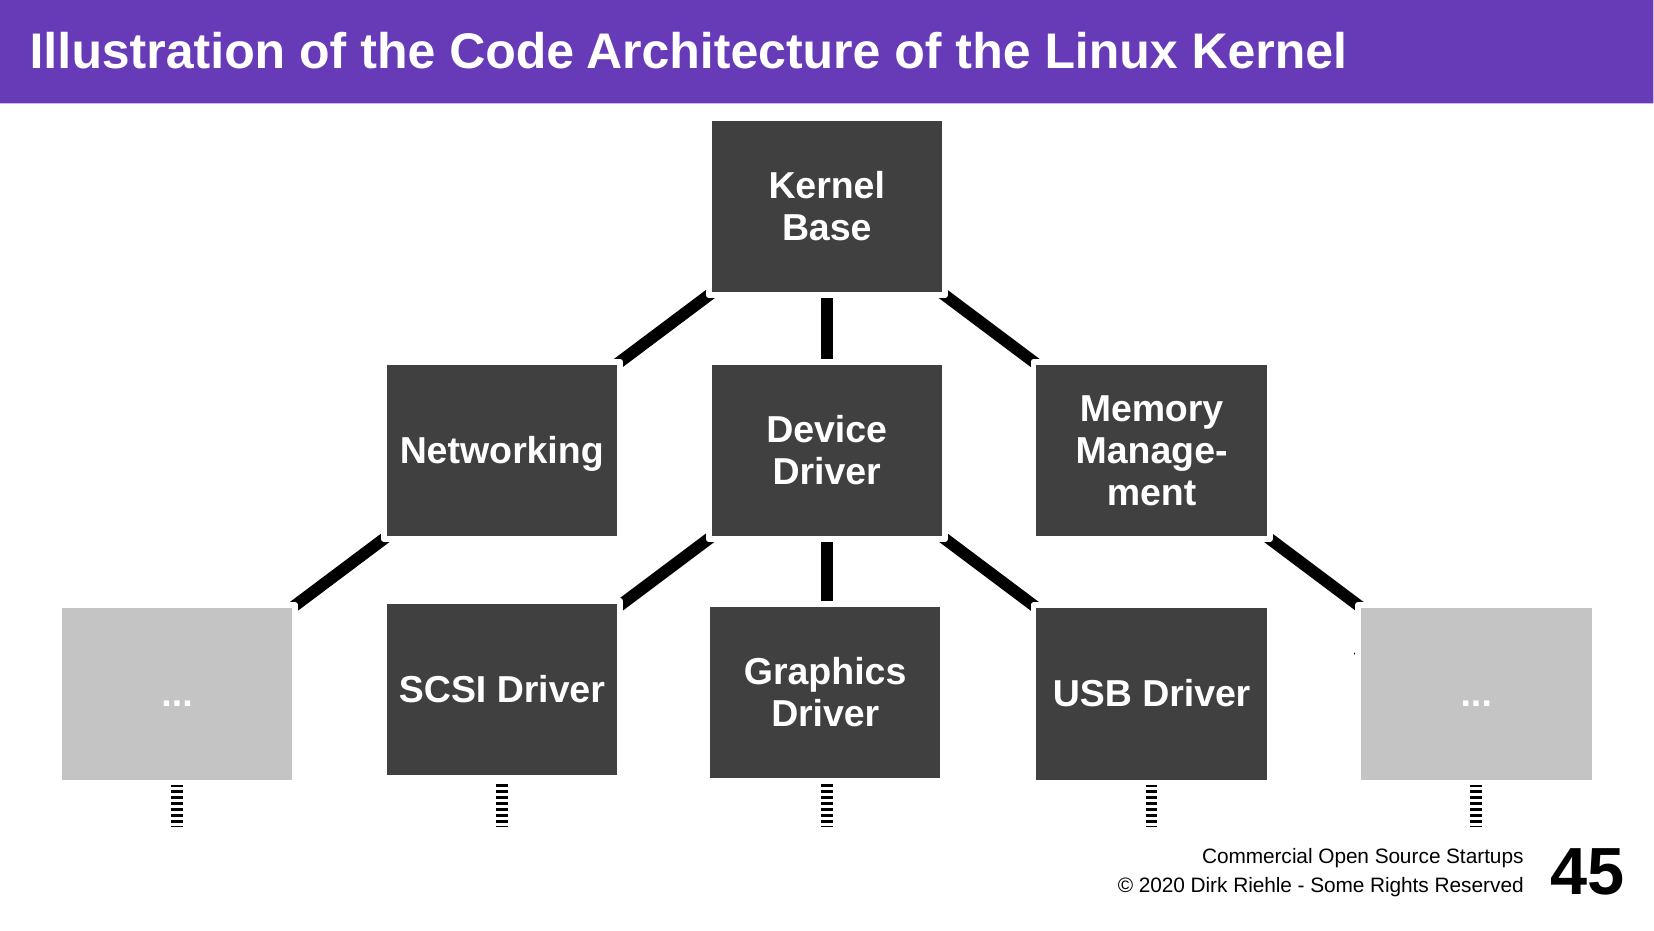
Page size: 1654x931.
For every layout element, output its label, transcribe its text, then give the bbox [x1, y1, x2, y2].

text_box Networking [383, 361, 621, 539]
text_box Device Driver [708, 361, 945, 539]
text_box USB Driver [1033, 605, 1270, 783]
text_box Kernel Base [708, 118, 945, 296]
text_box Graphics Driver [707, 603, 944, 782]
text_box ... [59, 605, 296, 783]
text_box ... [1358, 605, 1595, 783]
title Illustration of the Code Architecture of the Linux Kernel [0, 0, 1654, 104]
text_box Memory Manage-ment [1033, 361, 1270, 539]
text_box SCSI Driver [383, 600, 621, 779]
